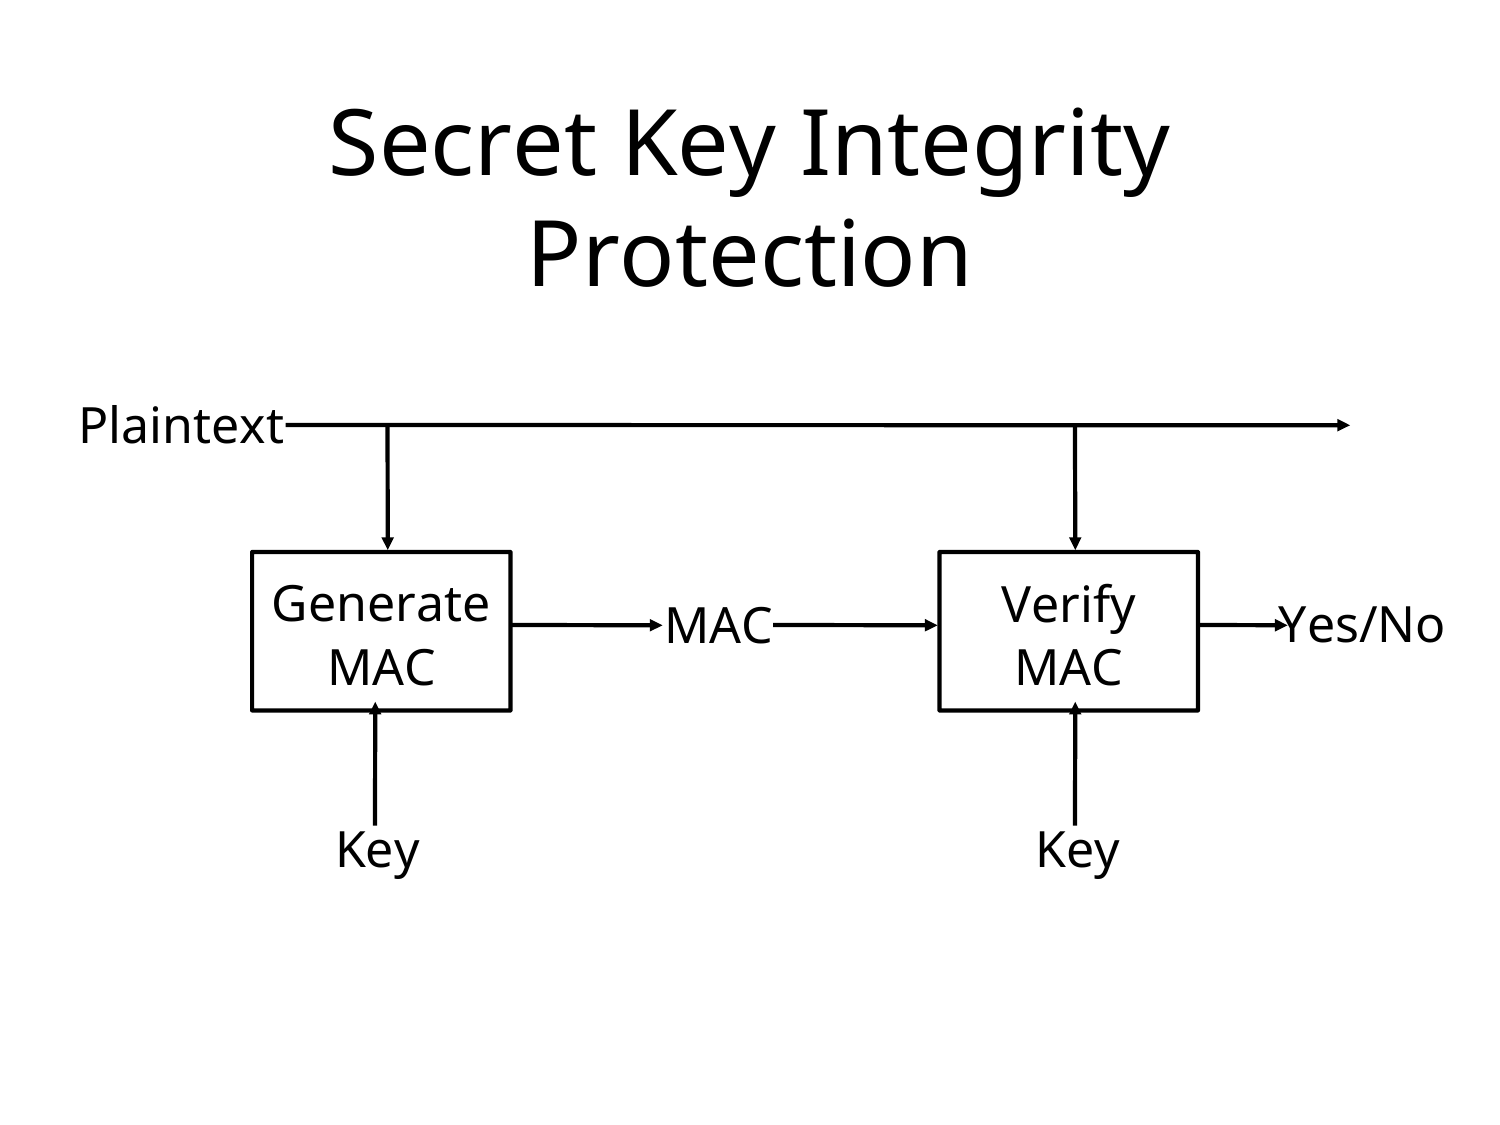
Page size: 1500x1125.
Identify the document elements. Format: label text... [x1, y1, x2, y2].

text_box MAC [649, 585, 789, 661]
text_box Key [319, 809, 436, 886]
title Secret Key Integrity Protection [112, 74, 1388, 313]
text_box Generate MAC [256, 563, 507, 704]
text_box Key [1020, 809, 1136, 886]
text_box Verify MAC [986, 563, 1152, 704]
text_box Yes/No [1263, 584, 1462, 661]
text_box Plaintext [63, 384, 300, 461]
